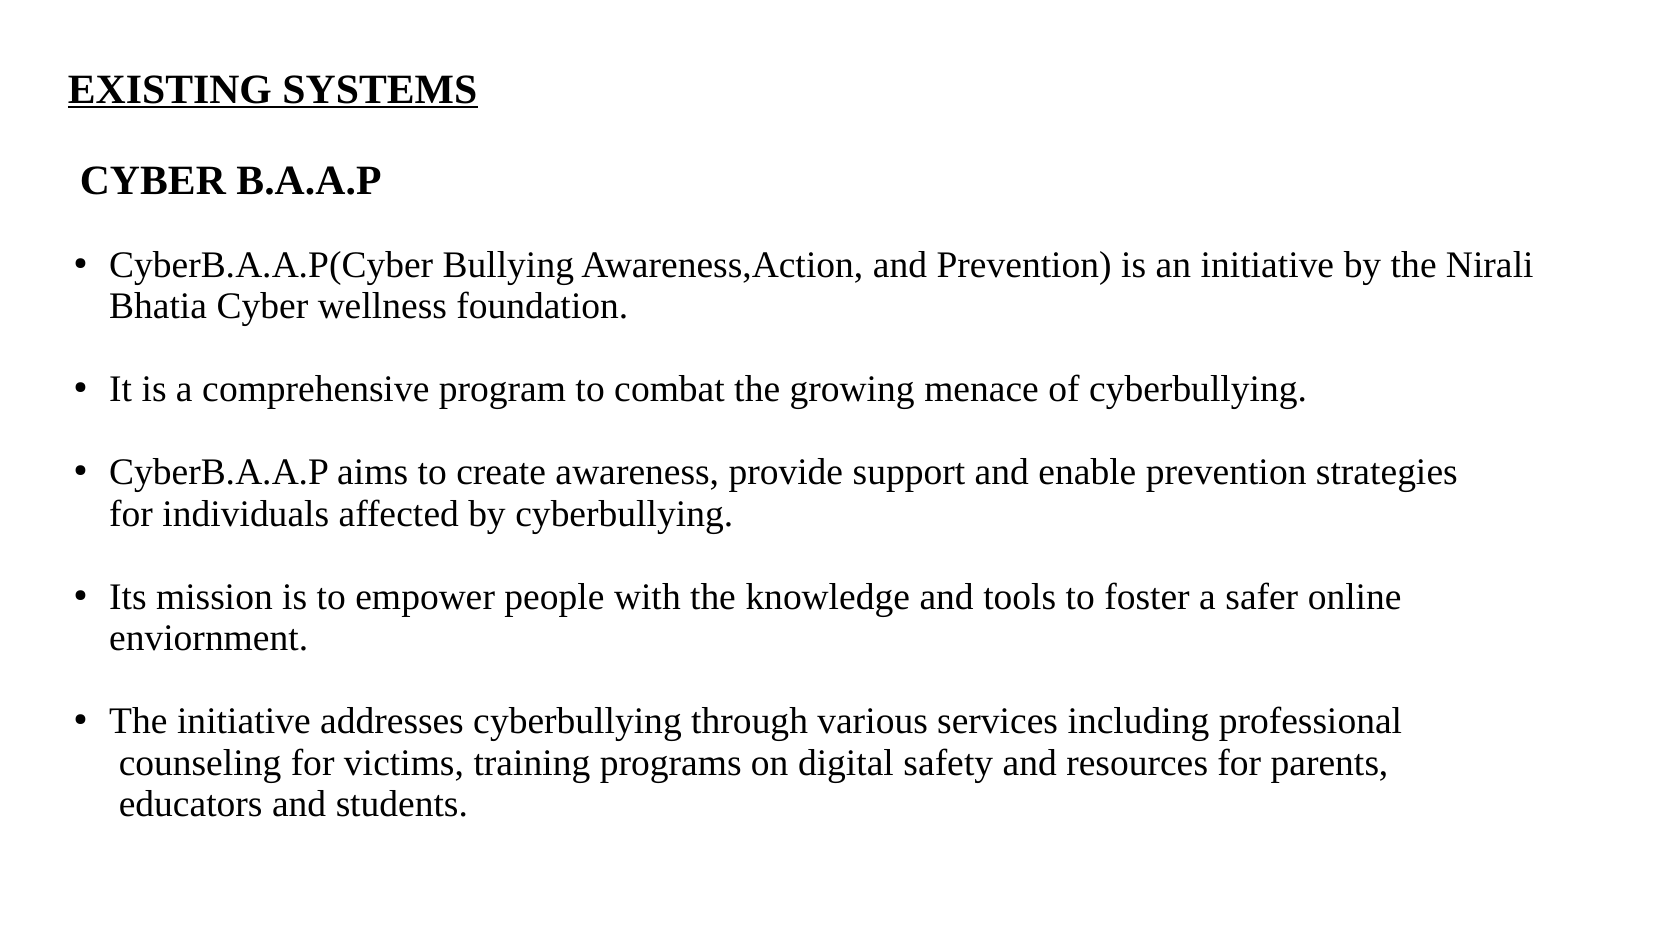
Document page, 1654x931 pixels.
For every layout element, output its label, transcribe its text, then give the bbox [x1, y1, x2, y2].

text_box CyberB.A.A.P(Cyber Bullying Awareness,Action, and Prevention) is an initiative by the Nirali Bhatia Cyber wellness foundation. It is a comprehensive program to combat the growing menace of cyberbullying. CyberB.A.A.P aims to create awareness, provide support and enable prevention strategies for individuals affected by cyberbullying. Its mission is to empower people with the knowledge and tools to foster a safer online enviornment. The initiative addresses cyberbullying through various services including professional counseling for victims, training programs on digital safety and resources for parents, educators and students. [59, 236, 1644, 839]
text_box CYBER B.A.A.P [65, 149, 407, 212]
text_box EXISTING SYSTEMS [53, 59, 518, 133]
